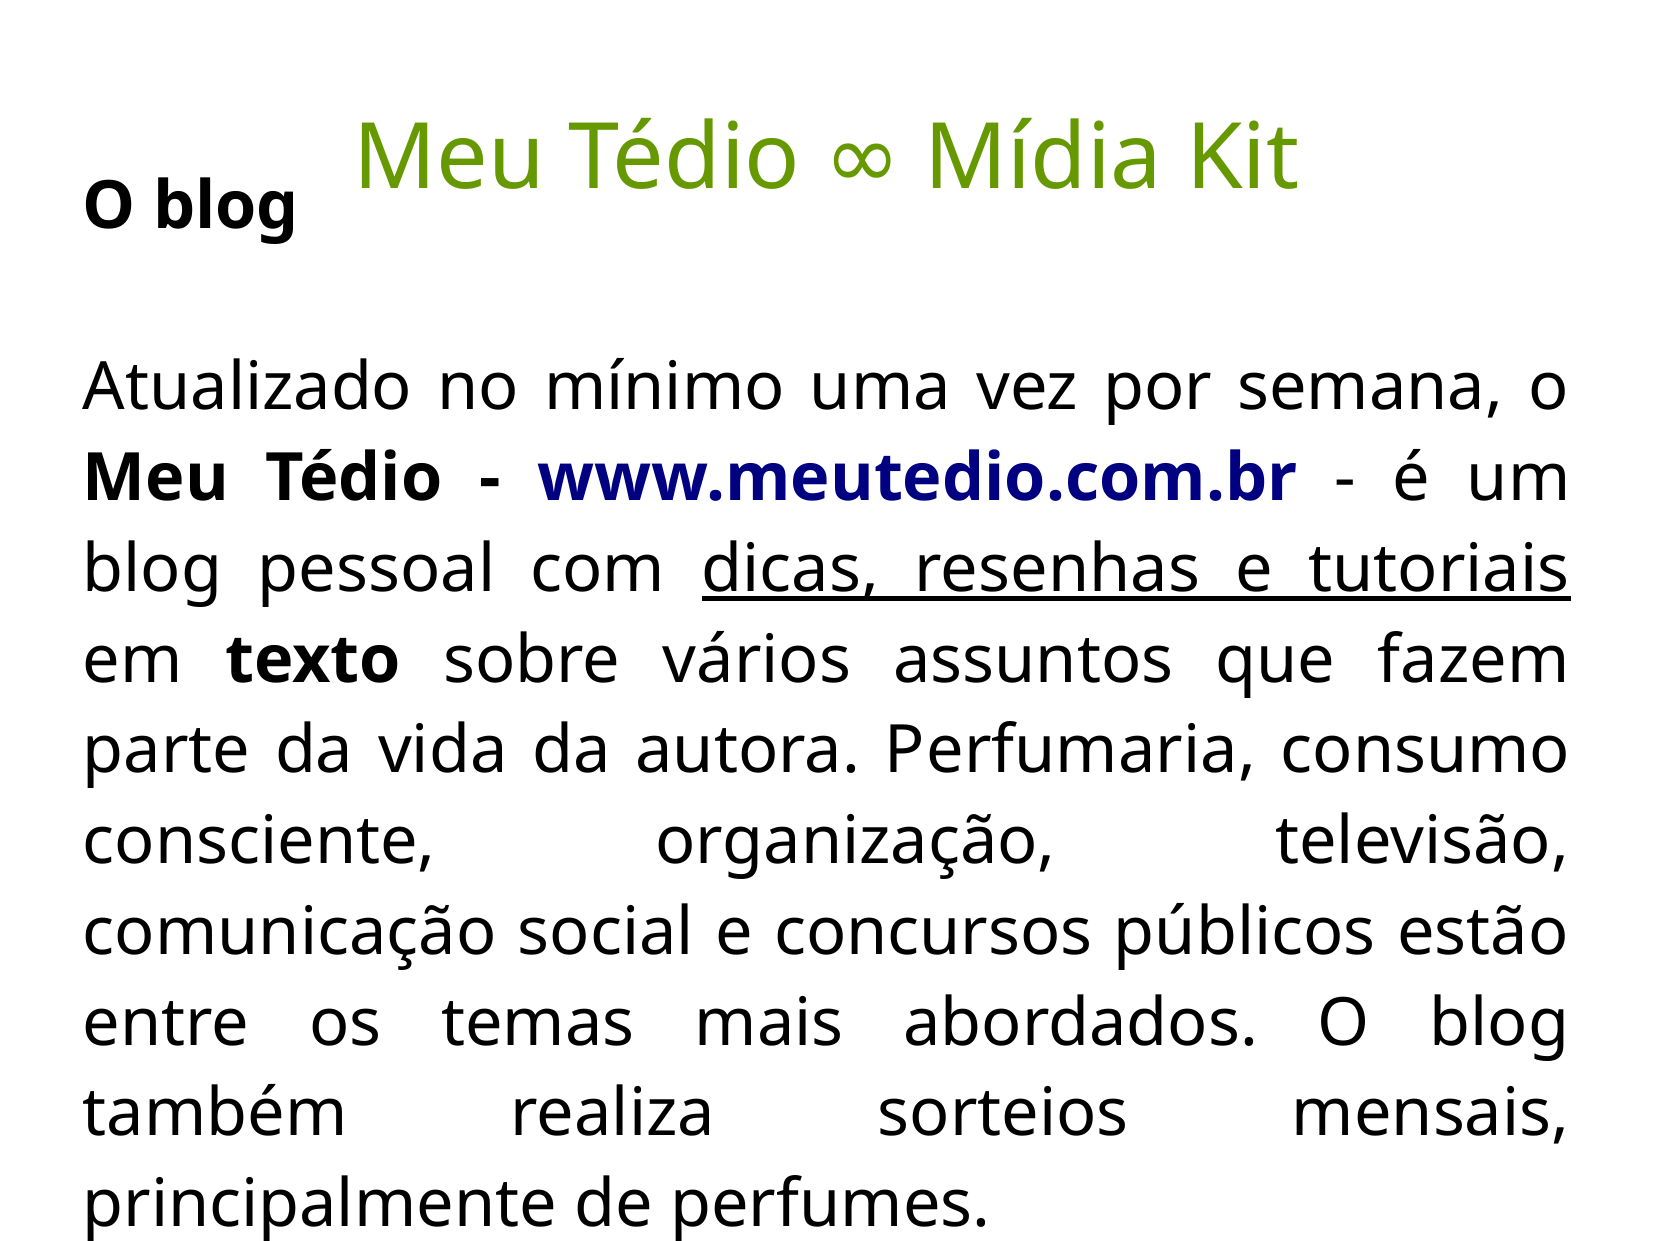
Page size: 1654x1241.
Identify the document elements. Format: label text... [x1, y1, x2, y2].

title Meu Tédio ∞ Mídia Kit [82, 49, 1571, 257]
subtitle O blog Atualizado no mínimo uma vez por semana, o Meu Tédio - www.meutedio.com.br - é um blog pessoal com dicas, resenhas e tutoriais em texto sobre vários assuntos que fazem parte da vida da autora. Perfumaria, consumo consciente, organização, televisão, comunicação social e concursos públicos estão entre os temas mais abordados. O blog também realiza sorteios mensais, principalmente de perfumes. [82, 273, 1571, 1130]
